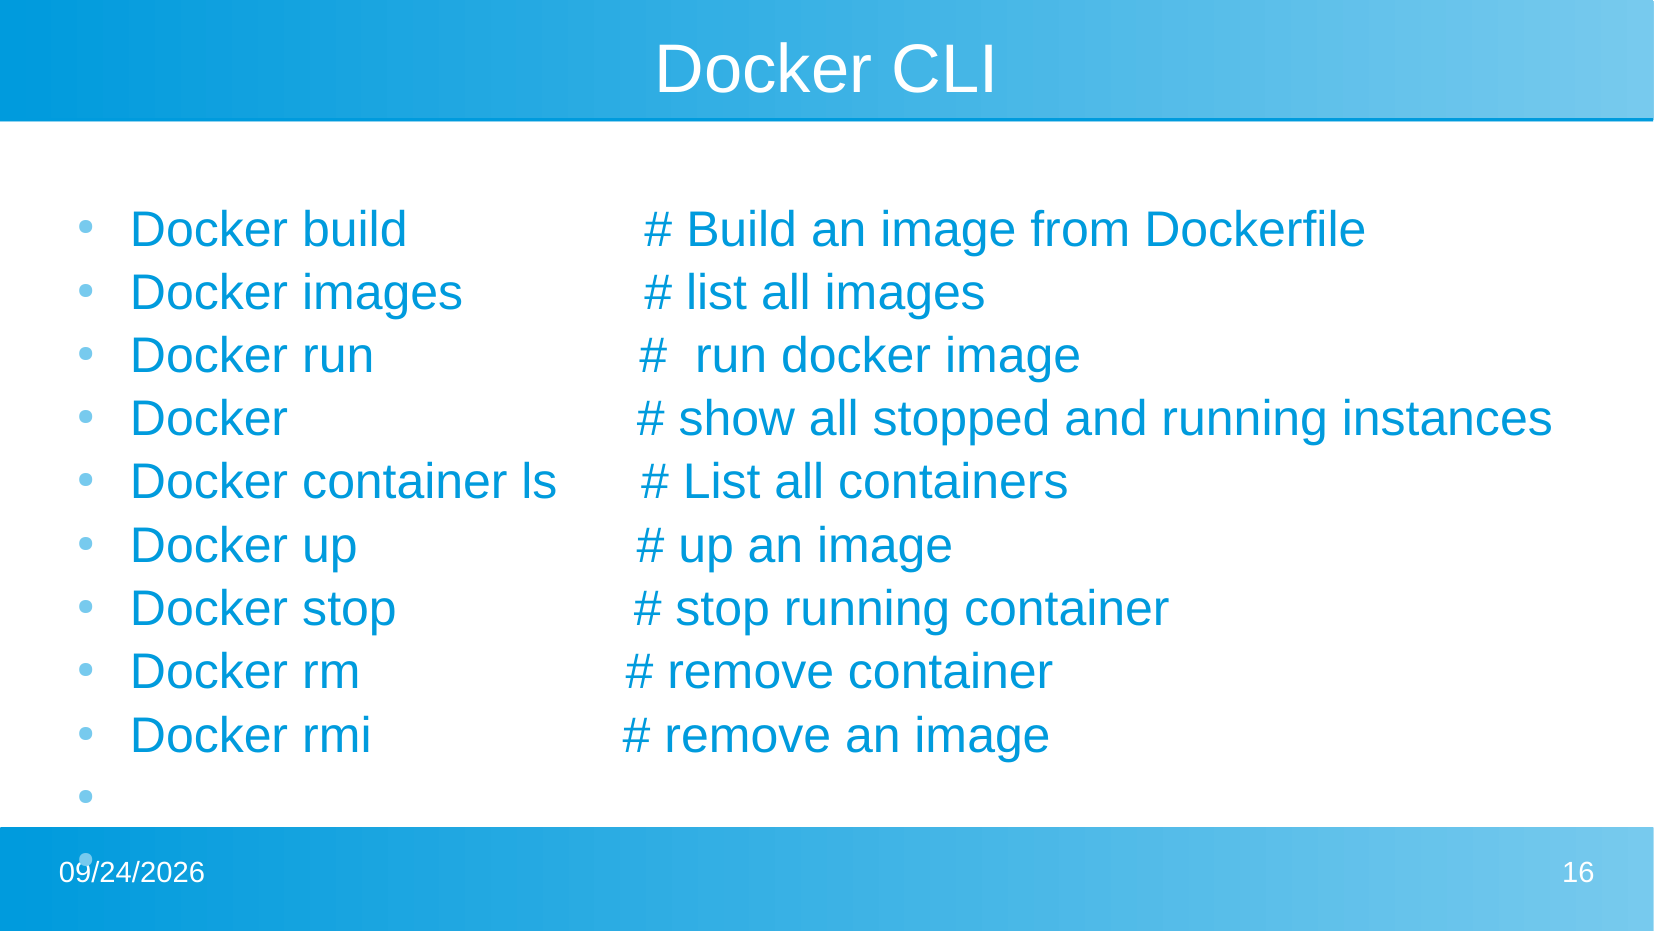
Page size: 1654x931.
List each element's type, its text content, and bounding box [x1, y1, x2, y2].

title Docker CLI [59, 29, 1595, 108]
list Docker build # Build an image from Dockerfile Docker images # list all images Docker run # run docker image Docker # show all stopped and running instances Docker container ls # List all containers Docker up # up an image Docker stop # stop running container Docker rm # remove container Docker rmi # remove an image [59, 200, 1595, 792]
